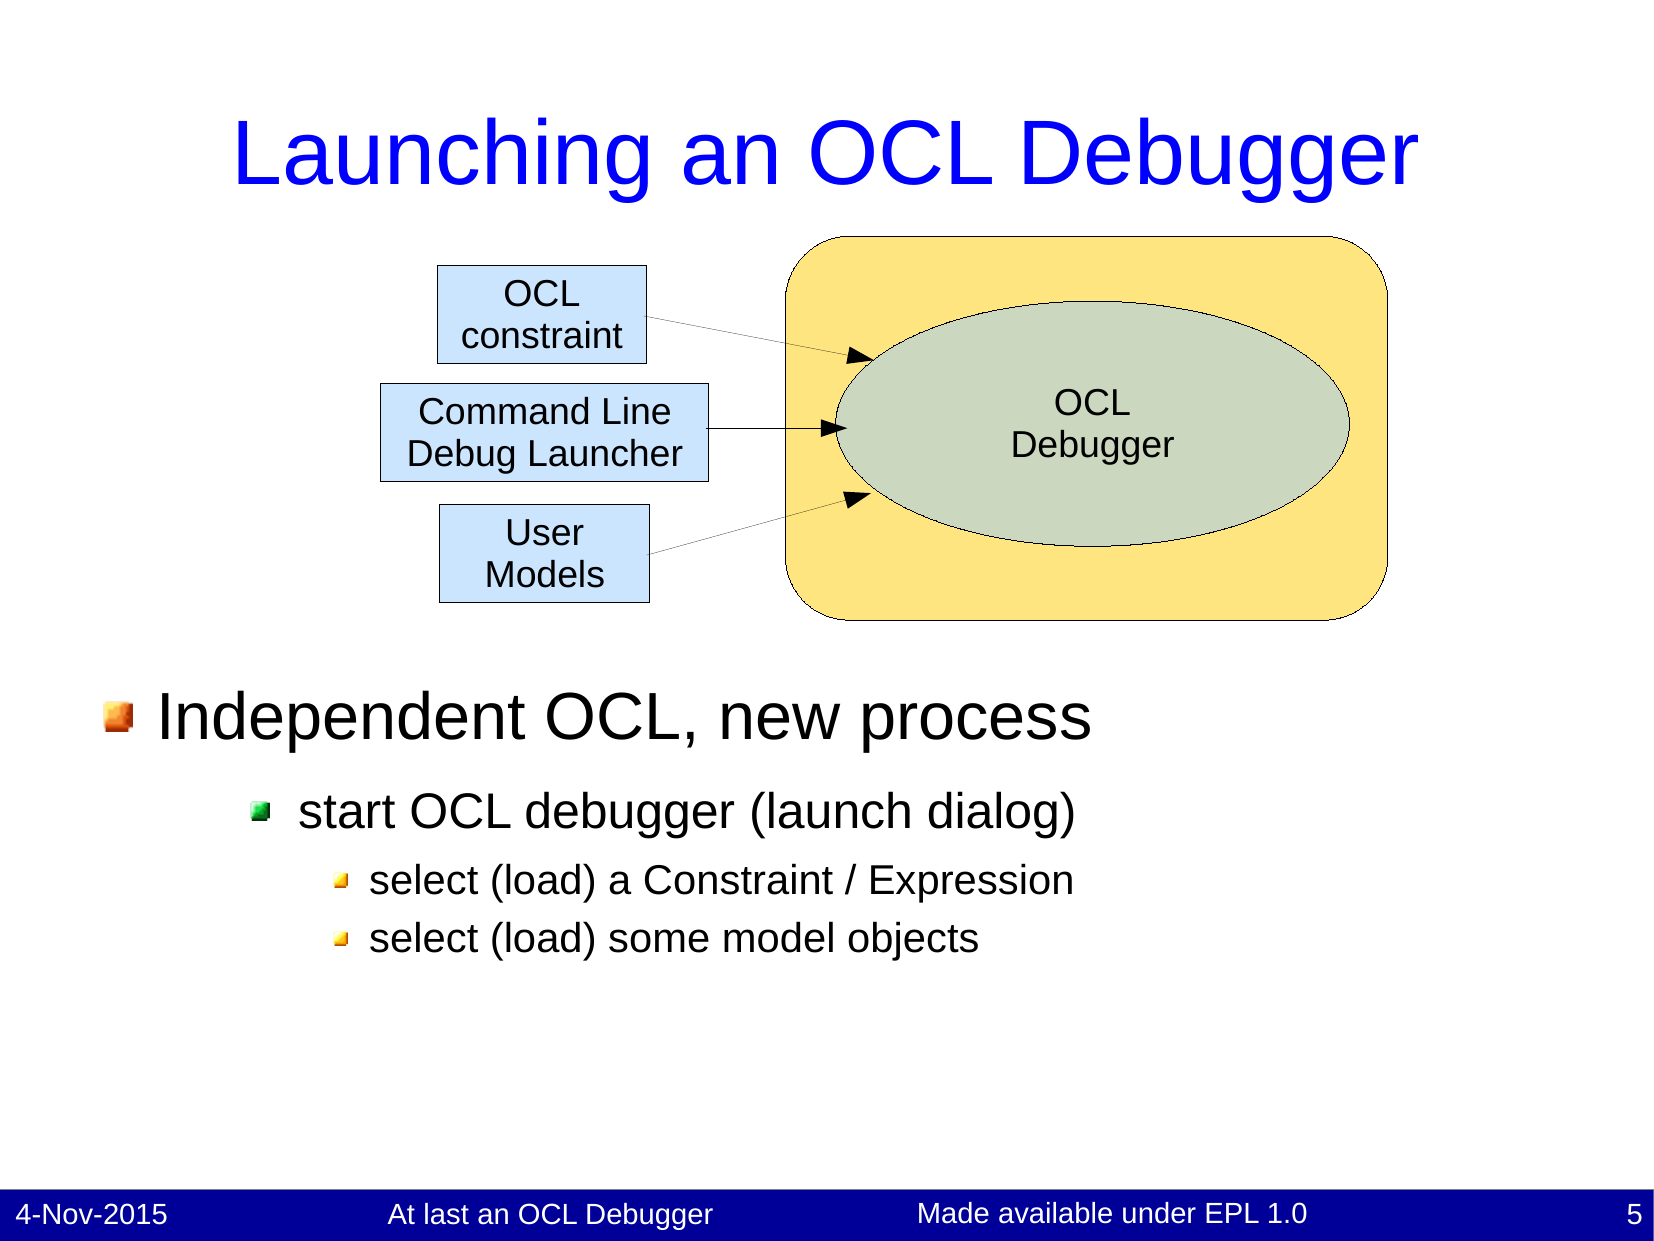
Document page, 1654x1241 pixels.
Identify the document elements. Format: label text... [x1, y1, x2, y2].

text_box OCL constraint [437, 265, 647, 364]
text_box [785, 344, 870, 428]
text_box [785, 236, 1388, 621]
title Launching an OCL Debugger [82, 49, 1571, 257]
text_box Command Line Debug Launcher [380, 383, 709, 482]
text_box OCL Debugger [835, 301, 1350, 547]
text_box User Models [439, 504, 650, 603]
list Independent OCL, new process start OCL debugger (launch dialog) select (load) a Constraint / Expression select (load) some model objects [85, 679, 1574, 1120]
